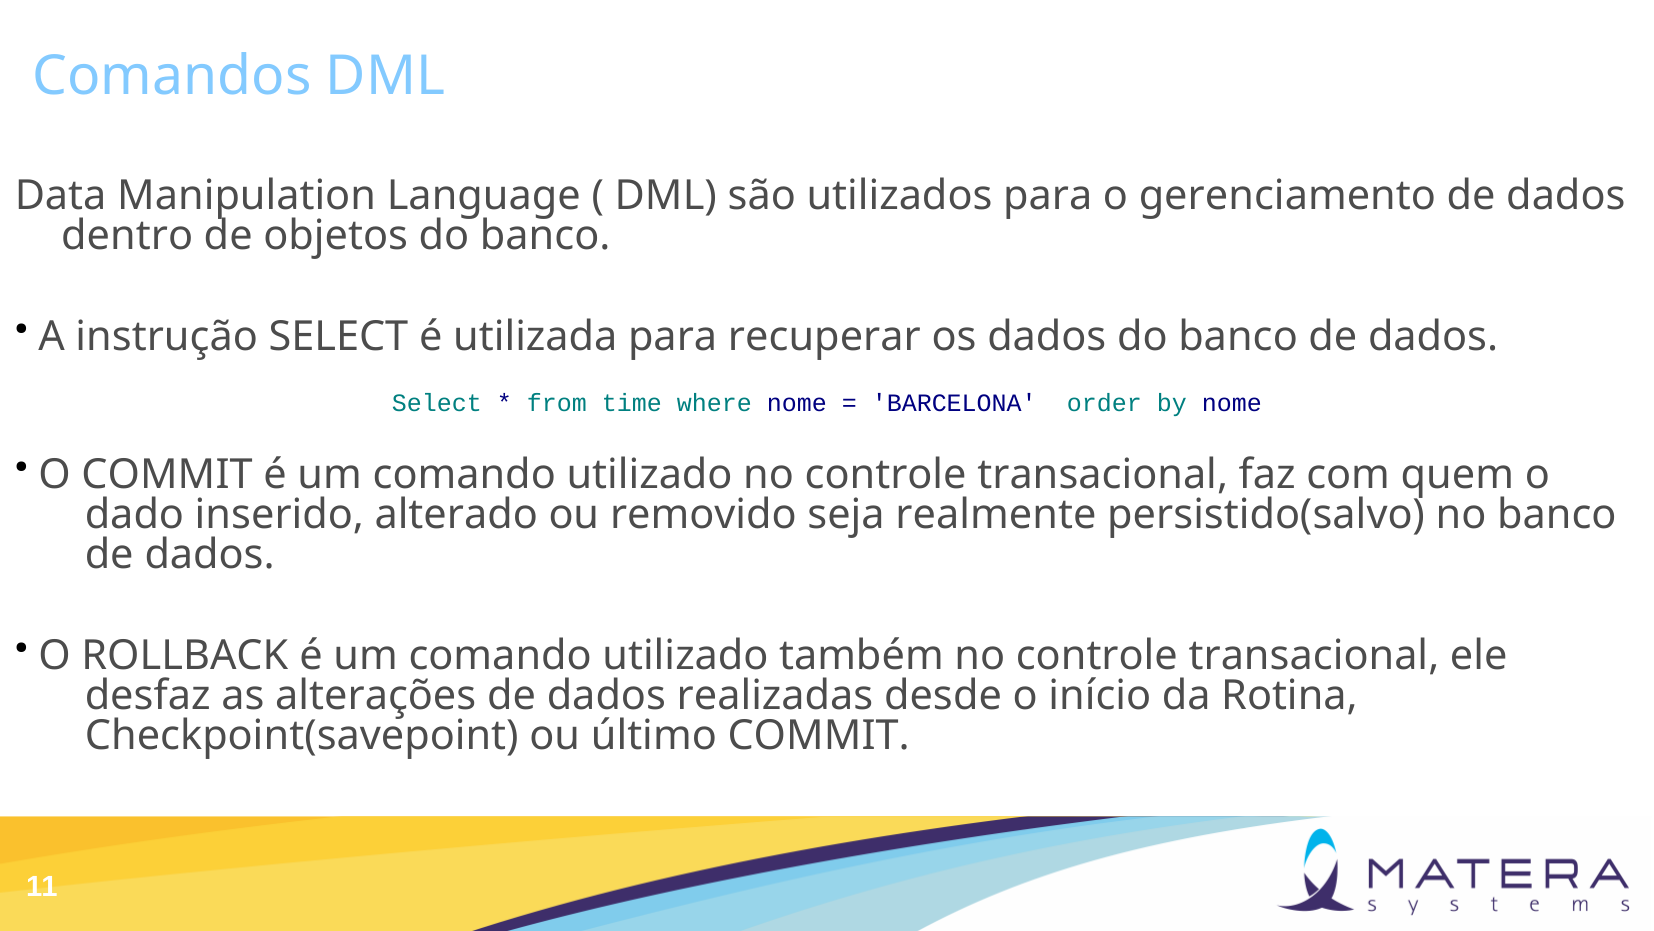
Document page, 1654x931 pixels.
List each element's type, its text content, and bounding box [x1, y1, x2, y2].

picture [0, 829, 1652, 931]
title Comandos DML [32, 24, 1628, 137]
list Data Manipulation Language ( DML) são utilizados para o gerenciamento de dados dentro de objetos do banco. A instrução SELECT é utilizada para recuperar os dados do banco de dados. Select * from time where nome = 'BARCELONA' order by nome O COMMIT é um comando utilizado no controle transacional, faz com quem o dado inserido, alterado ou removido seja realmente persistido(salvo) no banco de dados. O ROLLBACK é um comando utilizado também no controle transacional, ele desfaz as alterações de dados realizadas desde o início da Rotina, Checkpoint(savepoint) ou último COMMIT. [0, 169, 1654, 829]
